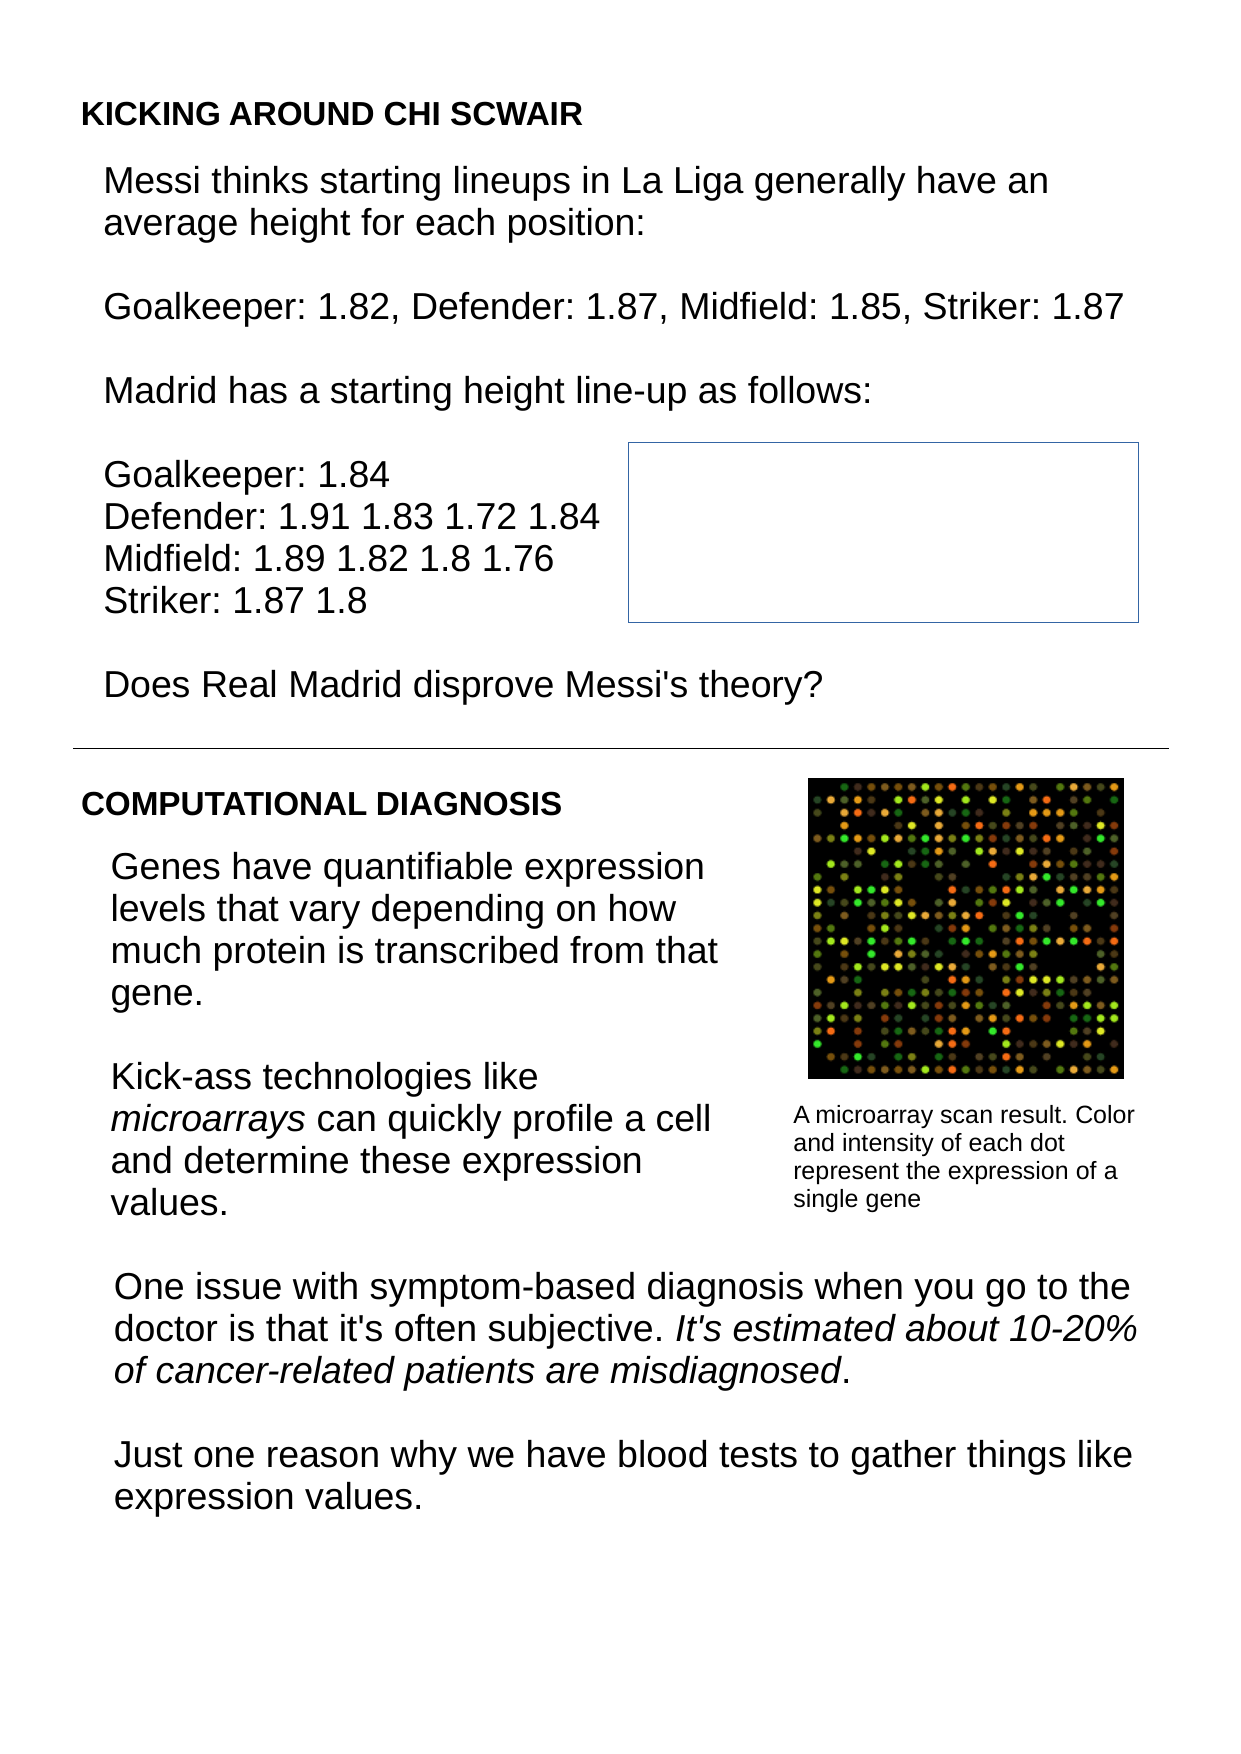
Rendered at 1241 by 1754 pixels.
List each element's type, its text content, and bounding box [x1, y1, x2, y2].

text_box COMPUTATIONAL DIAGNOSIS [66, 778, 578, 831]
text_box Genes have quantifiable expression levels that vary depending on how much protein is transcribed from that gene. Kick-ass technologies like microarrays can quickly profile a cell and determine these expression values. [95, 838, 749, 1316]
picture [808, 778, 1124, 1079]
text_box A microarray scan result. Color and intensity of each dot represent the expression of a single gene [778, 1093, 1169, 1222]
text_box KICKING AROUND CHI SCWAIR [66, 88, 599, 141]
text_box Messi thinks starting lineups in La Liga generally have an average height for each position: Goalkeeper: 1.82, Defender: 1.87, Midfield: 1.85, Striker: 1.87 Madrid has a starting height line-up as follows: Goalkeeper: 1.84 Defender: 1.91 1.83 1.72 1.84 Midfield: 1.89 1.82 1.8 1.76 Striker: 1.87 1.8 Does Real Madrid disprove Messi's theory? [88, 152, 1154, 714]
text_box One issue with symptom-based diagnosis when you go to the doctor is that it's often subjective. It's estimated about 10-20% of cancer-related patients are misdiagnosed. Just one reason why we have blood tests to gather things like expression values. [99, 1258, 1154, 1526]
